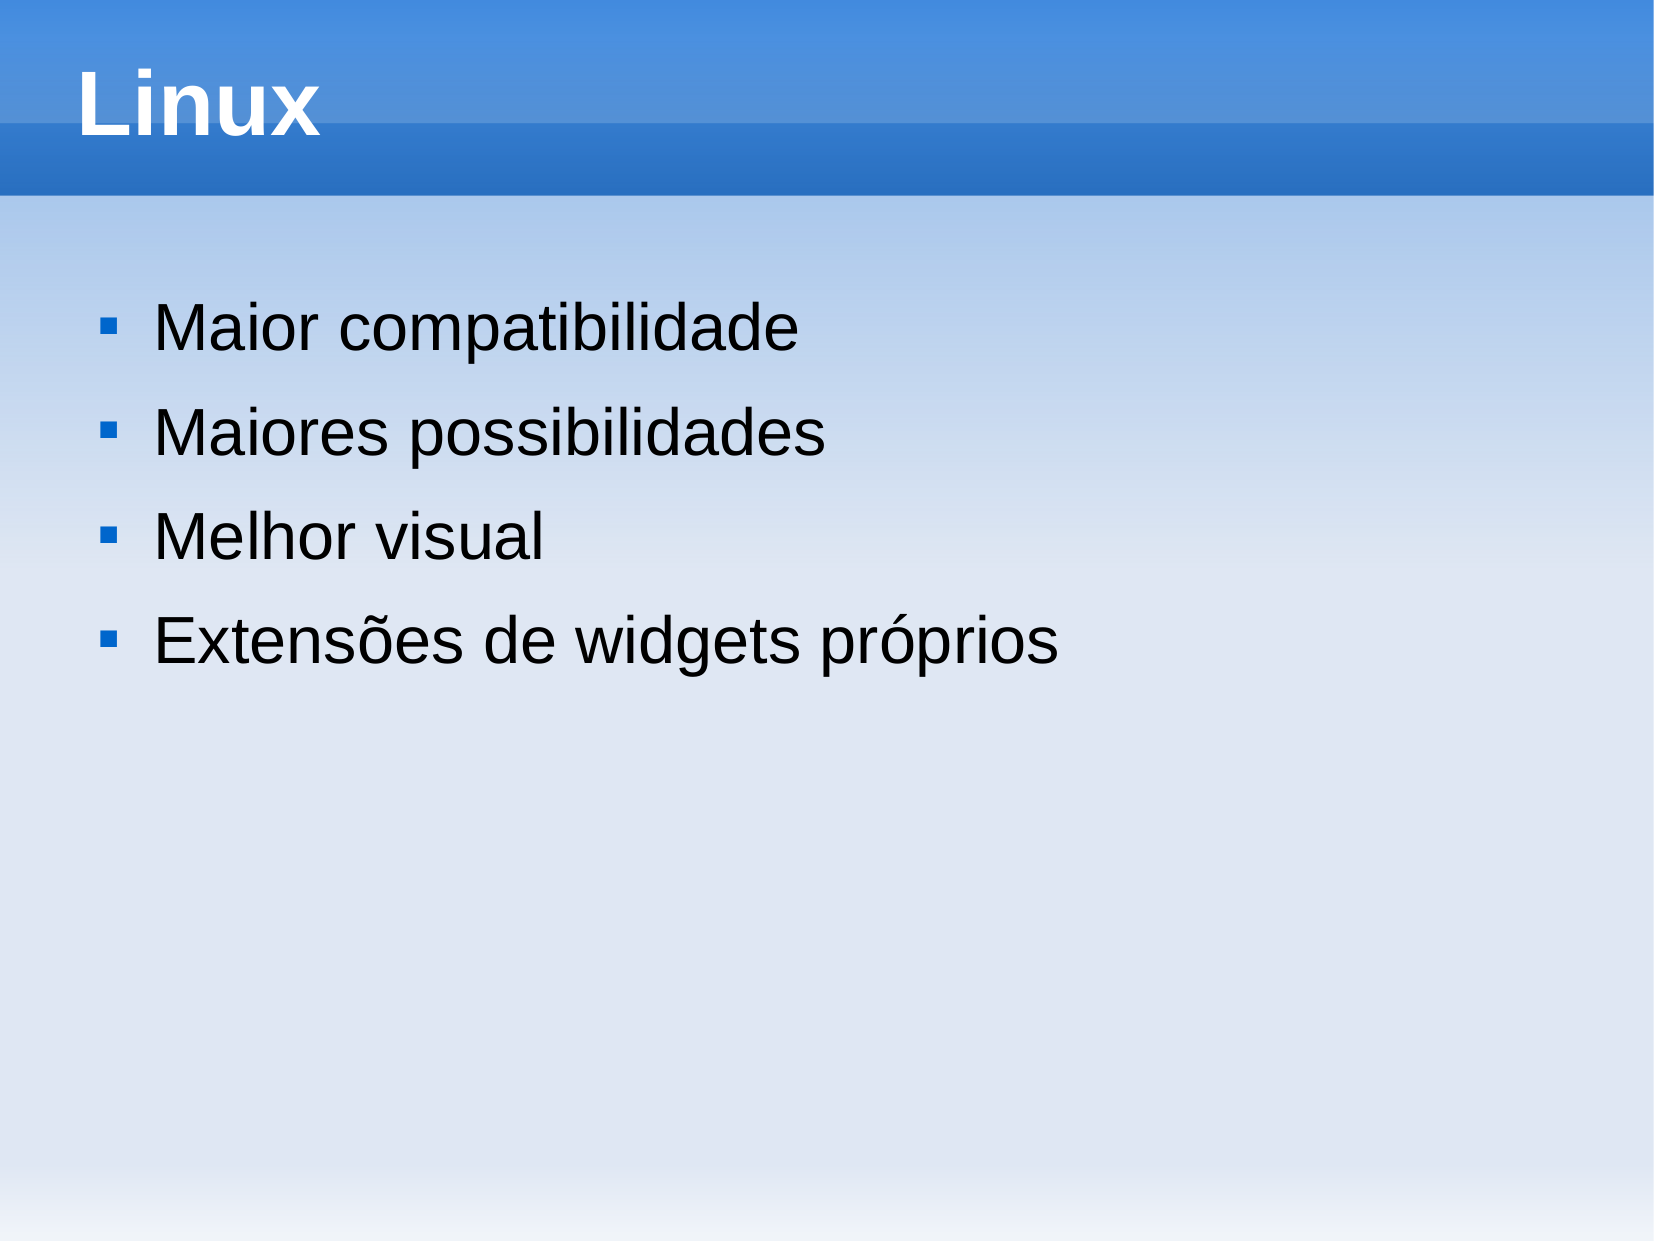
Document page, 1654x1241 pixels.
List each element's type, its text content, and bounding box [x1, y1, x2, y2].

picture [0, 0, 1654, 1241]
title Linux [76, 7, 1565, 200]
list Maior compatibilidade Maiores possibilidades Melhor visual Extensões de widgets próprios [82, 290, 1571, 1094]
